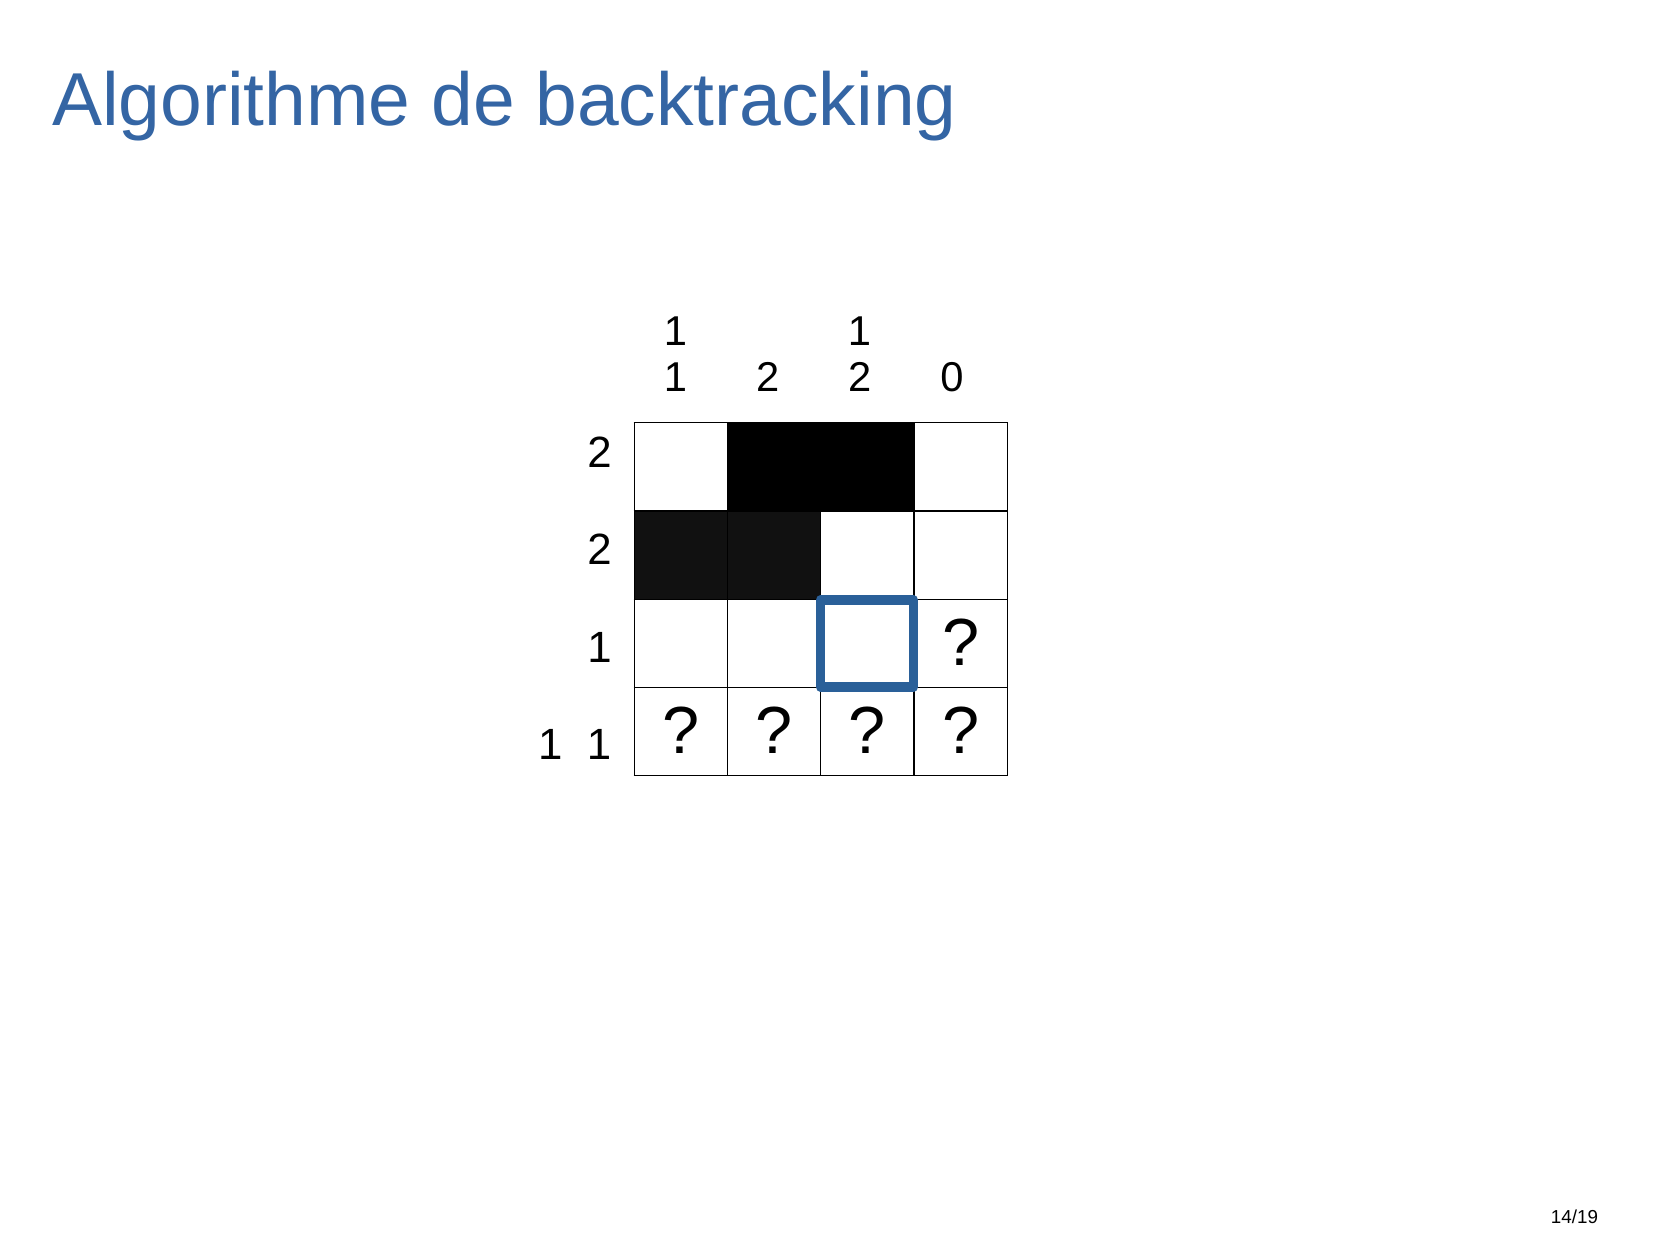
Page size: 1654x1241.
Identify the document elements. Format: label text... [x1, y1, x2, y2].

table_cell ? [918, 600, 1007, 687]
table_header [728, 423, 820, 510]
text_box 2 2 1 1 1 [523, 420, 633, 826]
table_cell ? [821, 692, 913, 775]
table_cell [915, 512, 1007, 599]
table_cell ? [728, 688, 820, 775]
table_header [635, 423, 727, 510]
text_box 14/19 [1536, 1198, 1613, 1235]
text_box 1 1 1 2 2 0 [637, 300, 992, 408]
text_box Algorithme de backtracking [37, 50, 976, 151]
table_cell ? [915, 688, 1007, 775]
table_cell [728, 600, 816, 687]
table_cell [635, 512, 727, 599]
table_cell [728, 512, 820, 599]
table_header [821, 423, 913, 510]
table_cell [825, 605, 909, 682]
table_cell ? [635, 688, 727, 775]
table_cell [821, 512, 913, 595]
table_cell [635, 600, 727, 687]
table_header [915, 423, 1007, 510]
